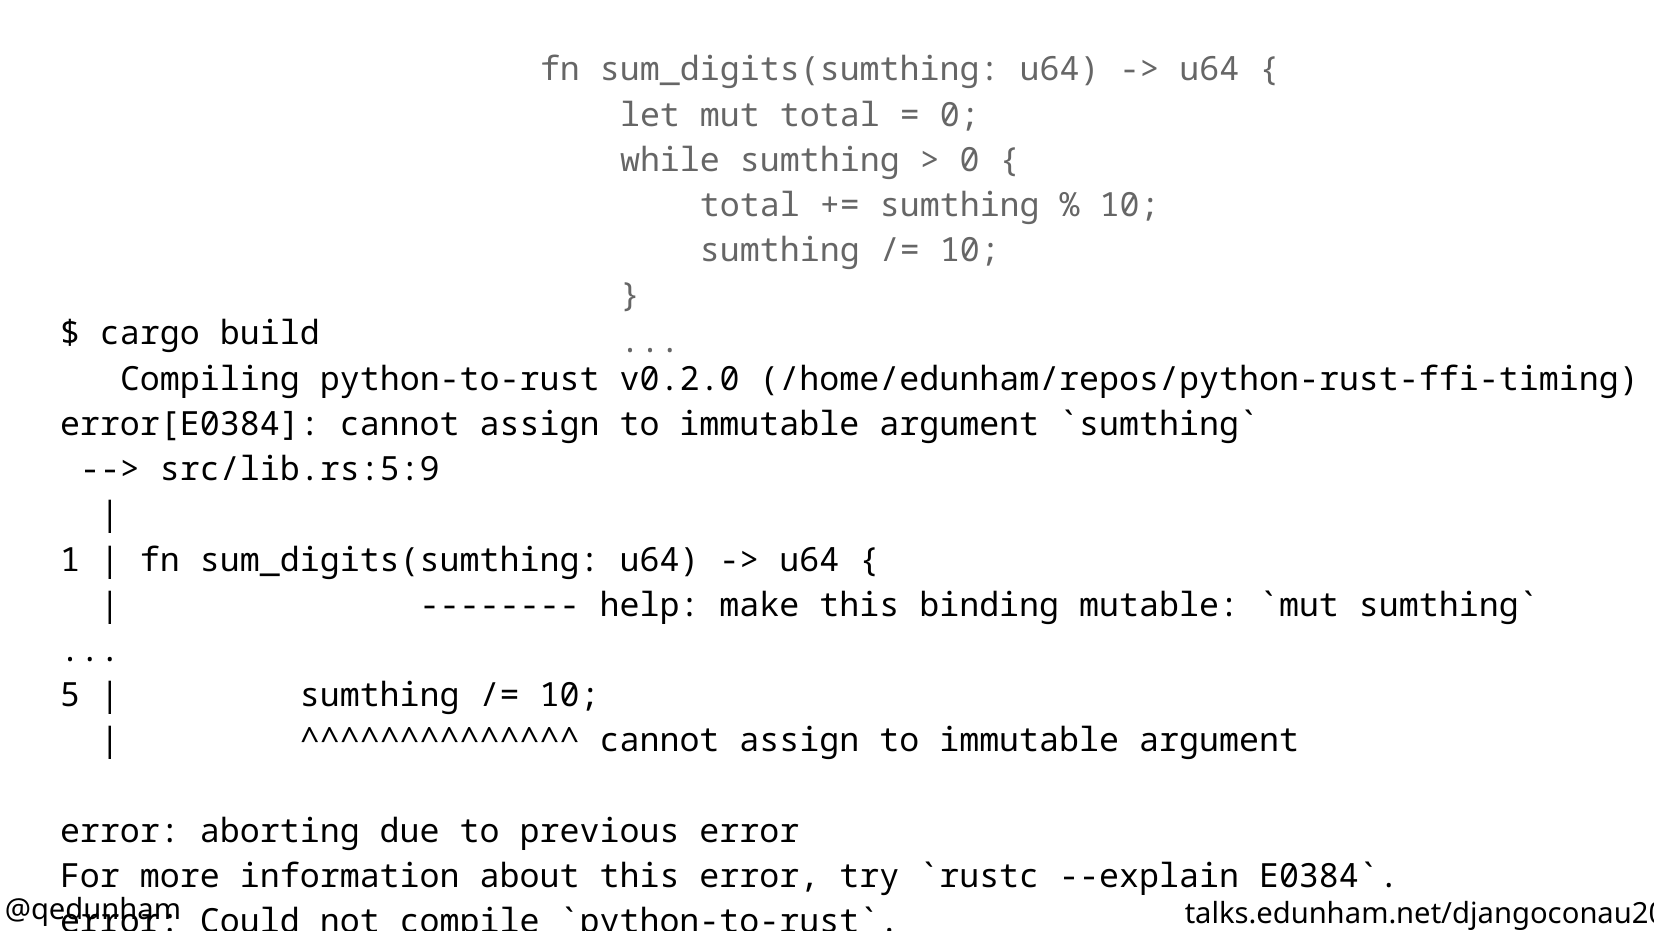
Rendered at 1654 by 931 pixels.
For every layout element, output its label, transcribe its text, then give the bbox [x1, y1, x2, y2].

subtitle fn sum_digits(sumthing: u64) -> u64 { let mut total = 0; while sumthing > 0 { total += sumthing % 10; sumthing /= 10; } ... [540, 0, 1396, 309]
text_box $ cargo build Compiling python-to-rust v0.2.0 (/home/edunham/repos/python-rust-ffi-timing) error[E0384]: cannot assign to immutable argument `sumthing` --> src/lib.rs:5:9 | 1 | fn sum_digits(sumthing: u64) -> u64 { | -------- help: make this binding mutable: `mut sumthing` ... 5 | sumthing /= 10; | ^^^^^^^^^^^^^^ cannot assign to immutable argument error: aborting due to previous error For more information about this error, try `rustc --explain E0384`. error: Could not compile `python-to-rust`. To learn more, run the command again with --verbose. [60, 309, 1654, 931]
